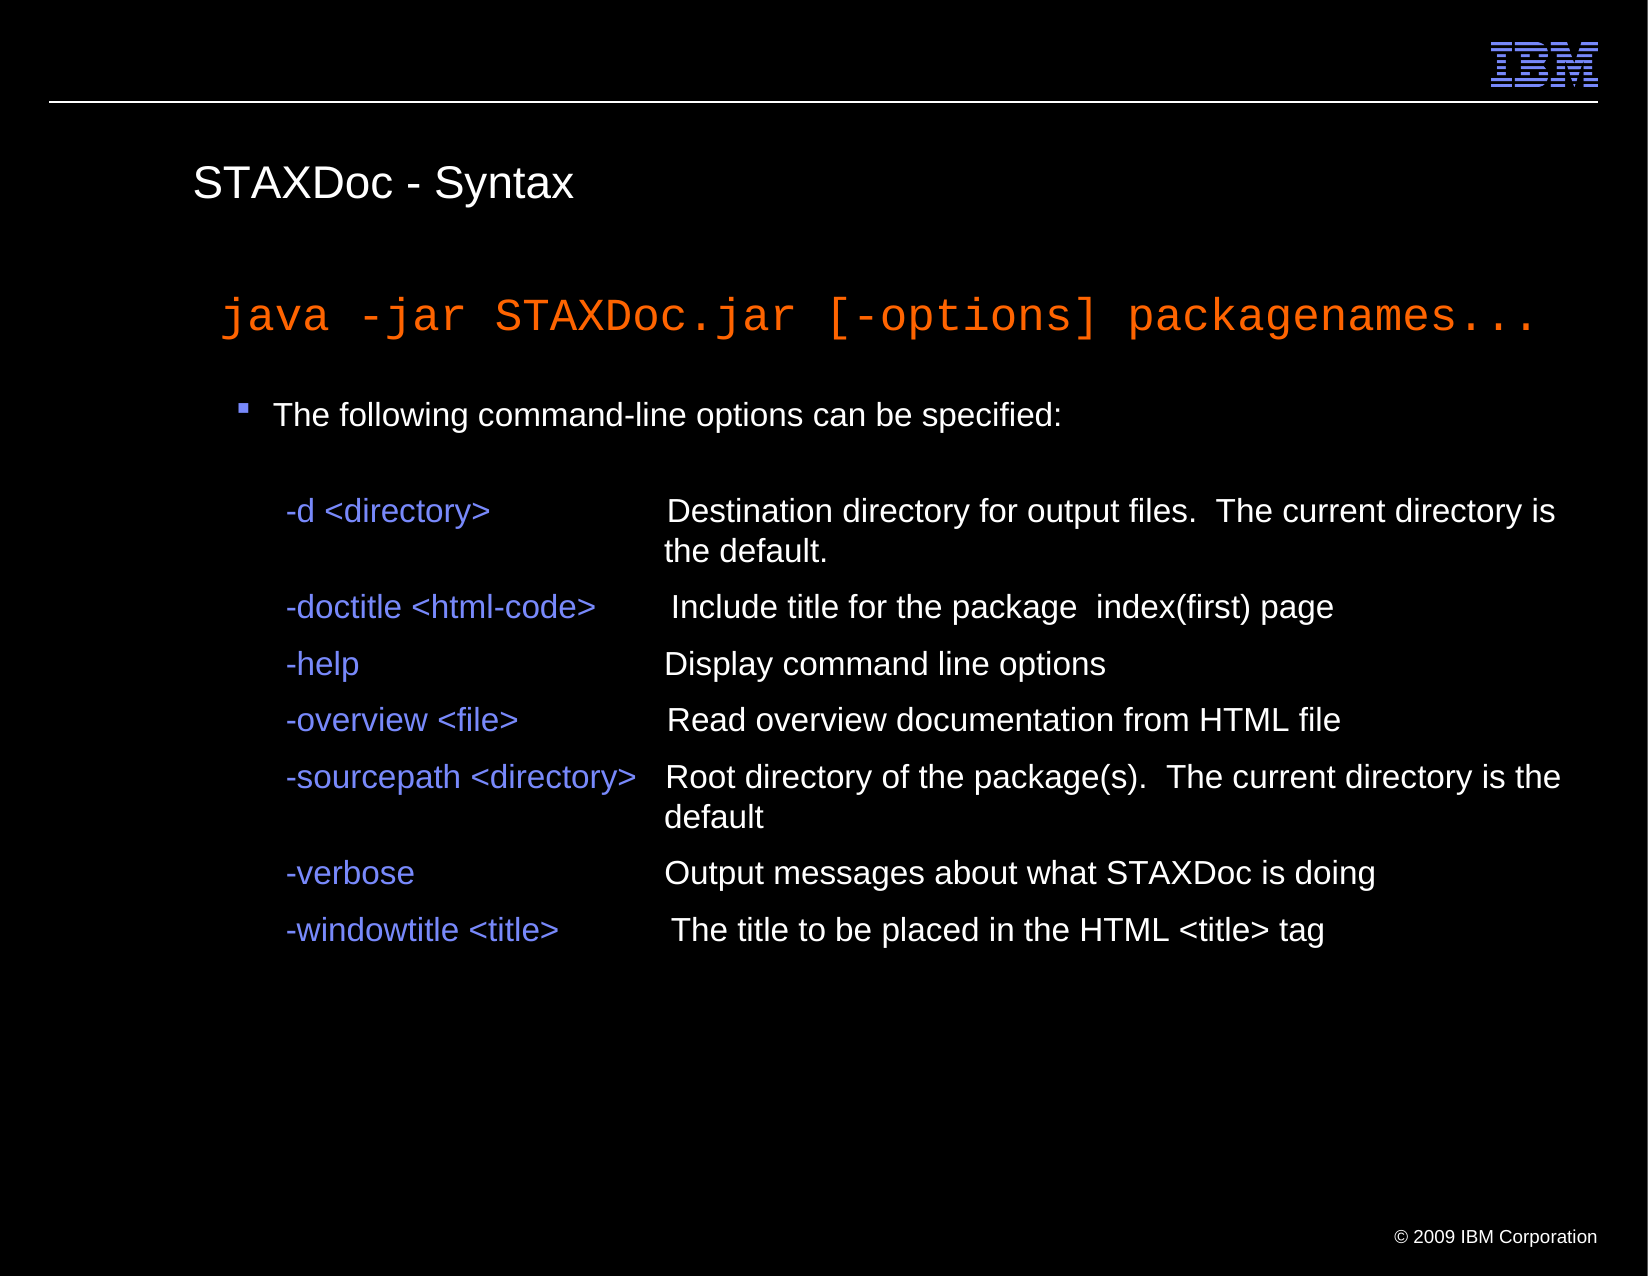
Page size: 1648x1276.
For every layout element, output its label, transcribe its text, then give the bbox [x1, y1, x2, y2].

text_box The following command-line options can be specified: [221, 385, 1079, 441]
picture [1491, 42, 1598, 87]
text_box -d <directory> Destination directory for output files. The current directory is the default. -doctitle <html-code> Include title for the package index(first) page -help Display command line options -overview <file> Read overview documentation from HTML file -sourcepath <directory> Root directory of the package(s). The current directory is the default -verbose Output messages about what STAXDoc is doing -windowtitle <title> The title to be placed in the HTML <title> tag [271, 481, 1599, 956]
title STAXDoc - Syntax [175, 150, 1648, 244]
text_box java -jar STAXDoc.jar [-options] packagenames... [220, 284, 1648, 340]
